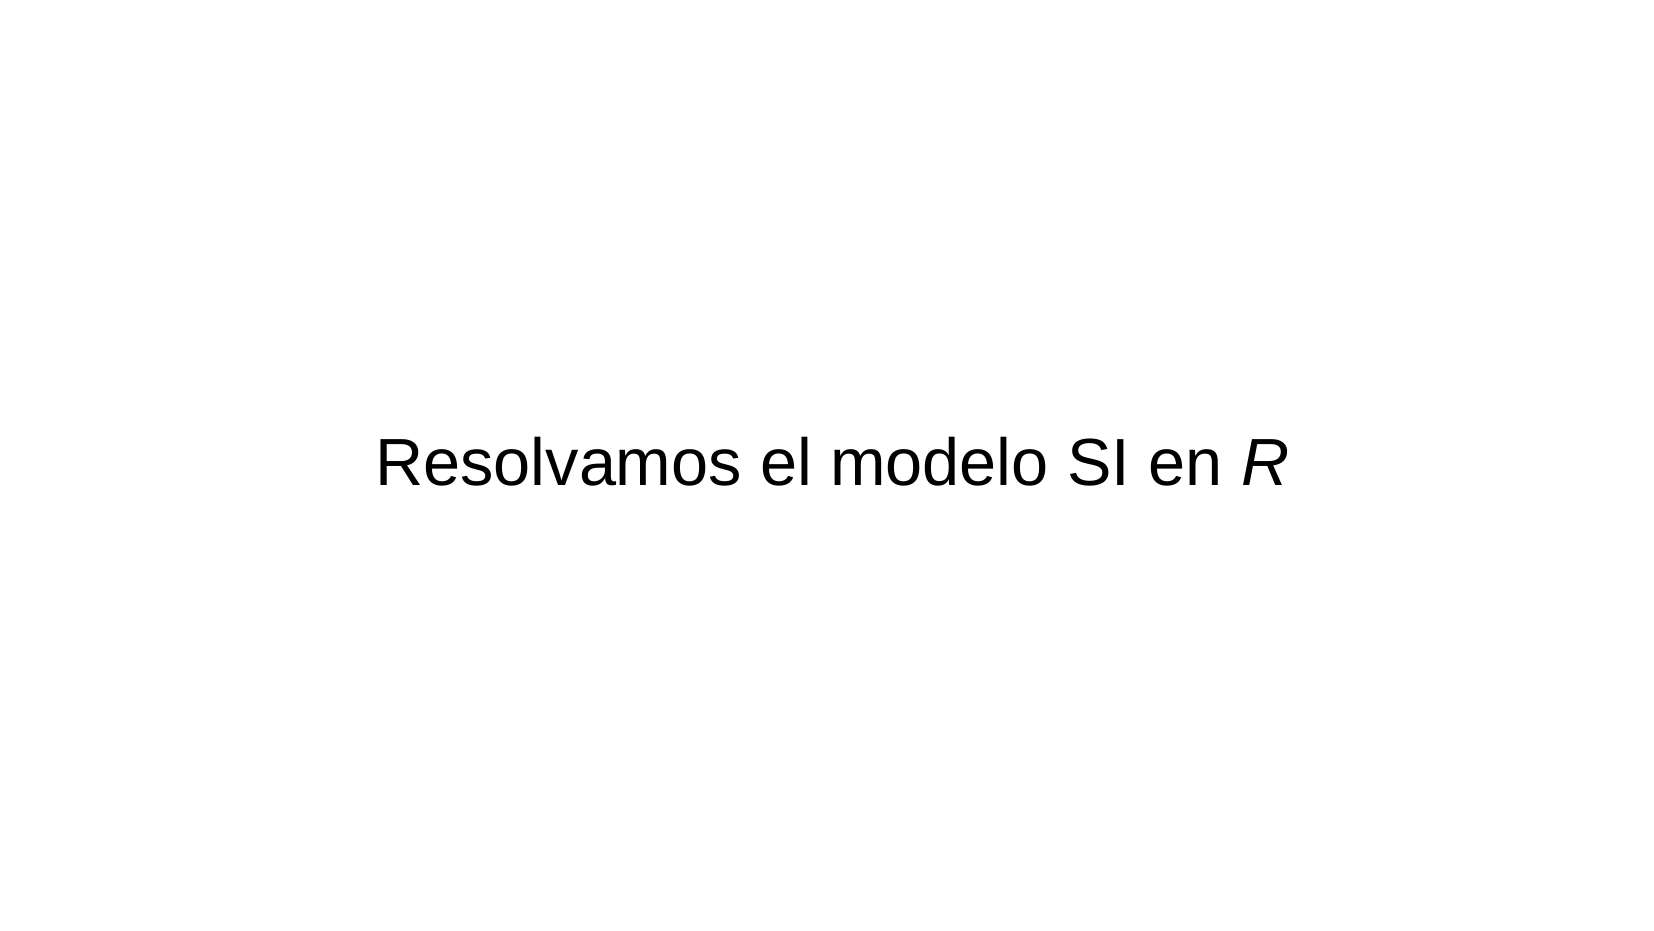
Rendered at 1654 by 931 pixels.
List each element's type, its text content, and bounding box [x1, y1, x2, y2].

text_box Resolvamos el modelo SI en R [88, 102, 1577, 822]
